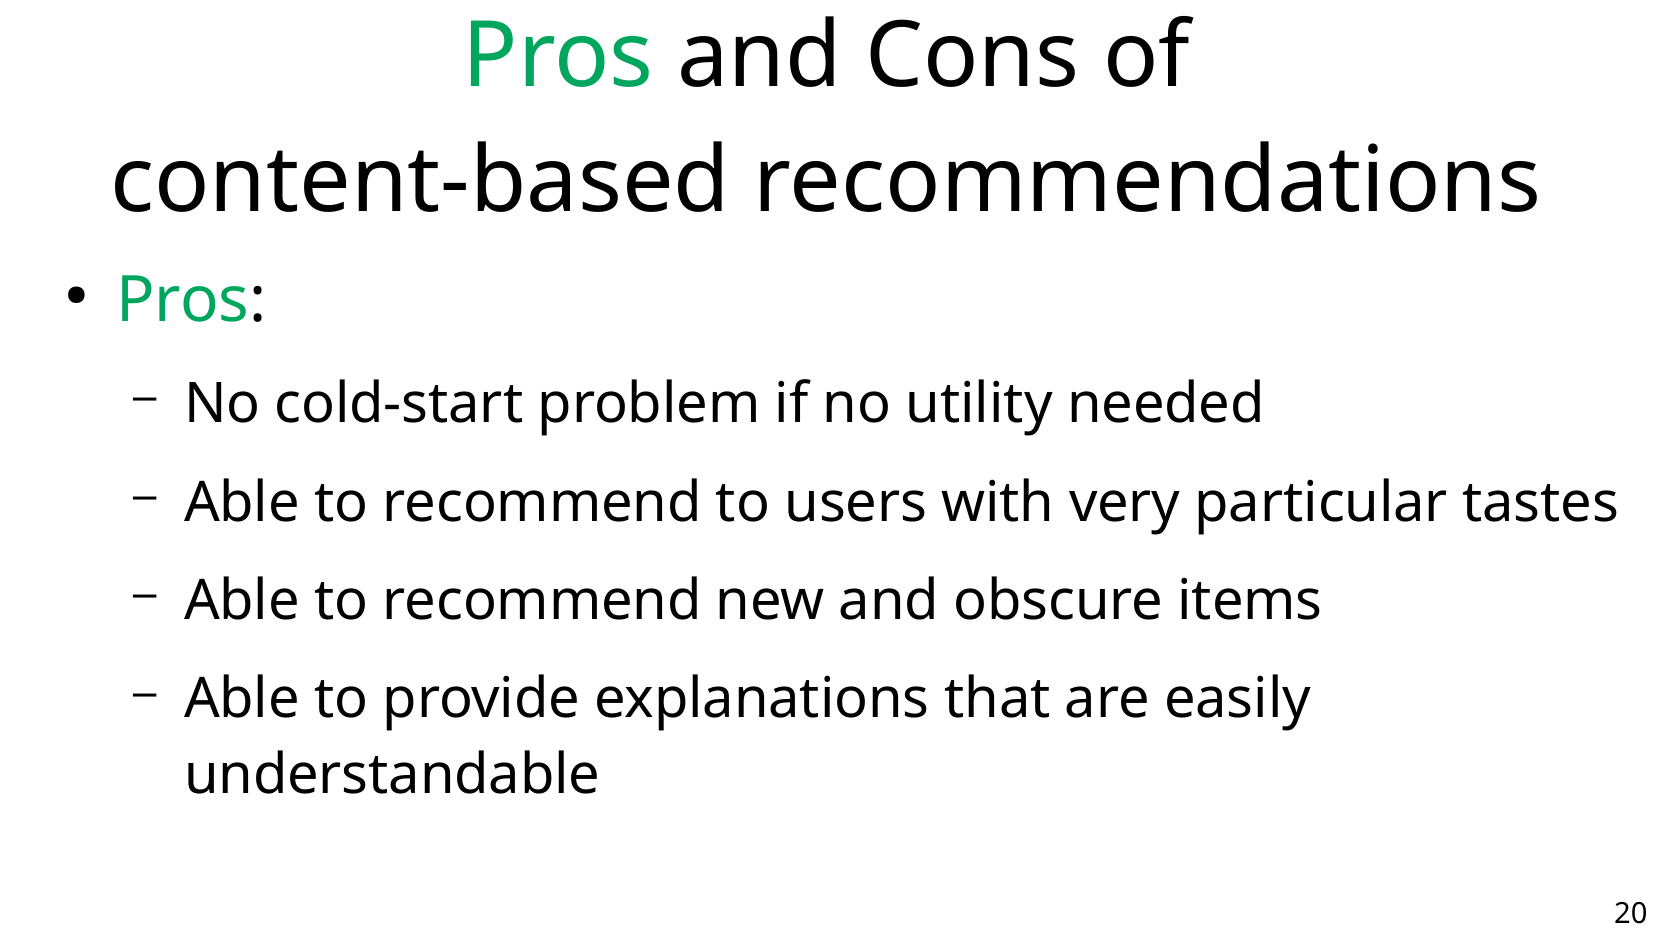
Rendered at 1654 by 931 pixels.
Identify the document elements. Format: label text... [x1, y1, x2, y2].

title Pros and Cons of content-based recommendations [82, 1, 1571, 226]
list Pros: No cold-start problem if no utility needed Able to recommend to users with very particular tastes Able to recommend new and obscure items Able to provide explanations that are easily understandable [48, 253, 1623, 863]
